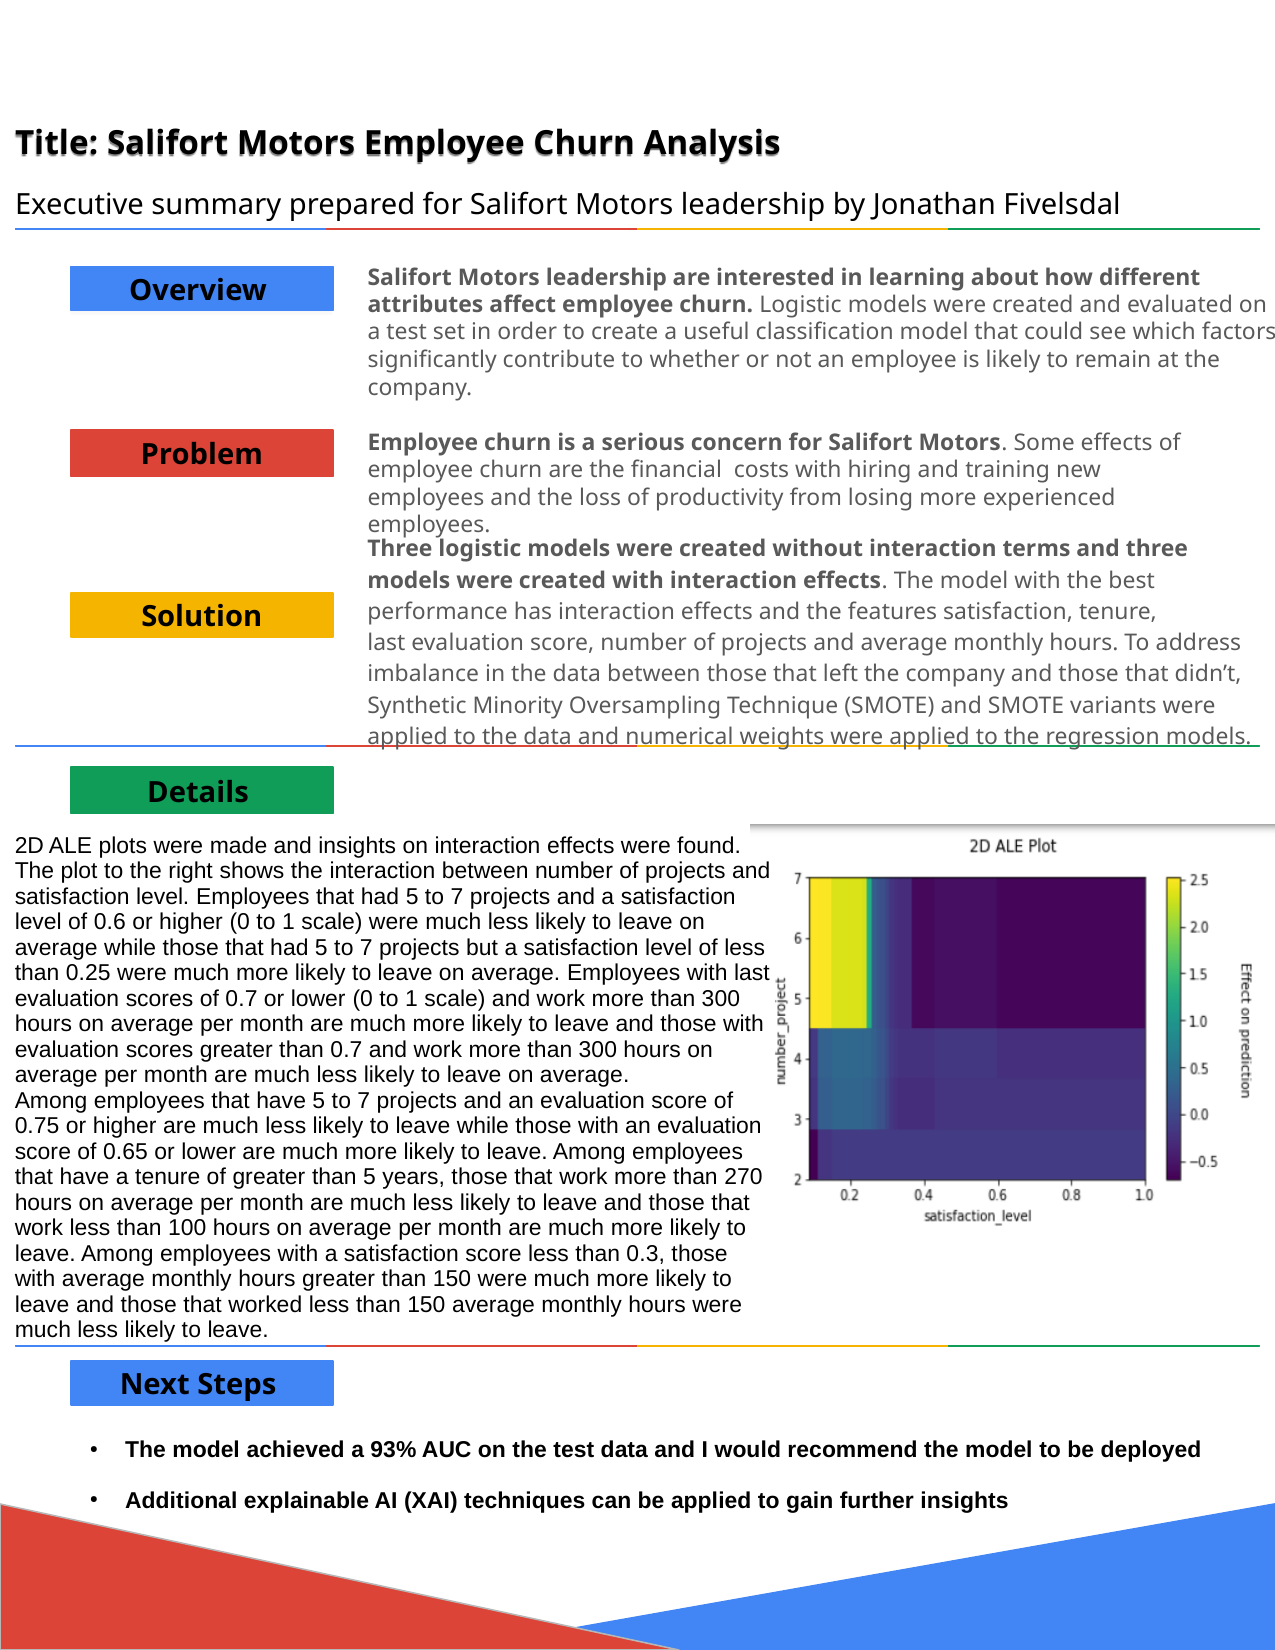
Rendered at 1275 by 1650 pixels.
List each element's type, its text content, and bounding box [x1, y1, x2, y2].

text_box Title: Salifort Motors Employee Churn Analysis [0, 109, 1275, 236]
text_box Salifort Motors leadership are interested in learning about how different attributes affect employee churn. Logistic models were created and evaluated on a test set in order to create a useful classification model that could see which factors significantly contribute to whether or not an employee is likely to remain at the company. [352, 247, 1275, 413]
text_box Executive summary prepared for Salifort Motors leadership by Jonathan Fivelsdal [0, 169, 1225, 236]
text_box Employee churn is a serious concern for Salifort Motors. Some effects of employee churn are the financial costs with hiring and training new employees and the loss of productivity from losing more experienced employees. [352, 412, 1238, 525]
text_box The model achieved a 93% AUC on the test data and I would recommend the model to be deployed Additional explainable AI (XAI) techniques can be applied to gain further insights [75, 1387, 1275, 1650]
picture [750, 824, 1275, 1238]
text_box 2D ALE plots were made and insights on interaction effects were found. The plot to the right shows the interaction between number of projects and satisfaction level. Employees that had 5 to 7 projects and a satisfaction level of 0.6 or higher (0 to 1 scale) were much less likely to leave on average while those that had 5 to 7 projects but a satisfaction level of less than 0.25 were much more likely to leave on average. Employees with last evaluation scores of 0.7 or lower (0 to 1 scale) and work more than 300 hours on average per month are much more likely to leave and those with evaluation scores greater than 0.7 and work more than 300 hours on average per month are much less likely to leave on average. Among employees that have 5 to 7 projects and an evaluation score of 0.75 or higher are much less likely to leave while those with an evaluation score of 0.65 or lower are much more likely to leave. Among employees that have a tenure of greater than 5 years, those that work more than 270 hours on average per month are much less likely to leave and those that work less than 100 hours on average per month are much more likely to leave. Among employees with a satisfaction score less than 0.3, those with average monthly hours greater than 150 were much more likely to leave and those that worked less than 150 average monthly hours were much less likely to leave. [0, 825, 788, 1351]
text_box Three logistic models were created without interaction terms and three models were created with interaction effects. The model with the best performance has interaction effects and the features satisfaction, tenure, last evaluation score, number of projects and average monthly hours. To address imbalance in the data between those that left the company and those that didn’t, Synthetic Minority Oversampling Technique (SMOTE) and SMOTE variants were applied to the data and numerical weights were applied to the regression models. [352, 525, 1275, 770]
